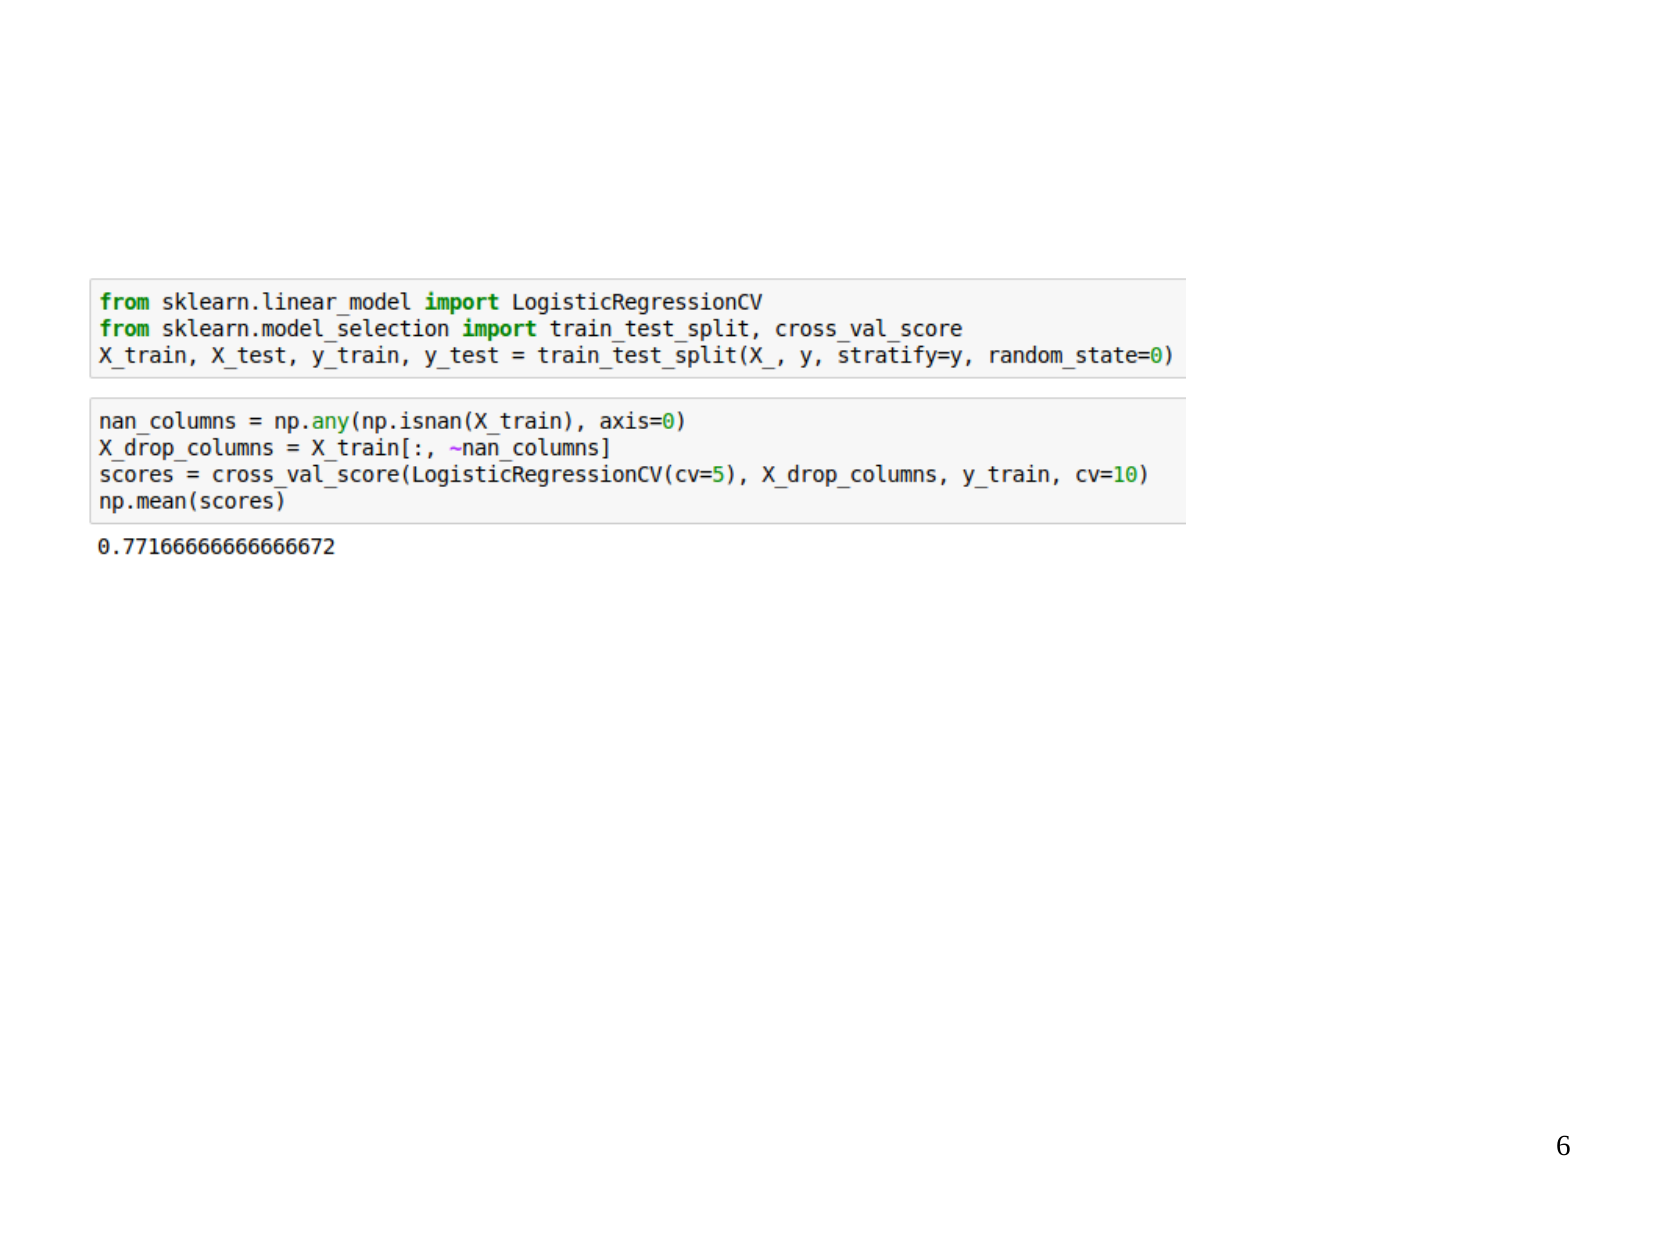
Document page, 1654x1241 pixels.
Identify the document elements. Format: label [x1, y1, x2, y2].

picture [85, 277, 1186, 571]
